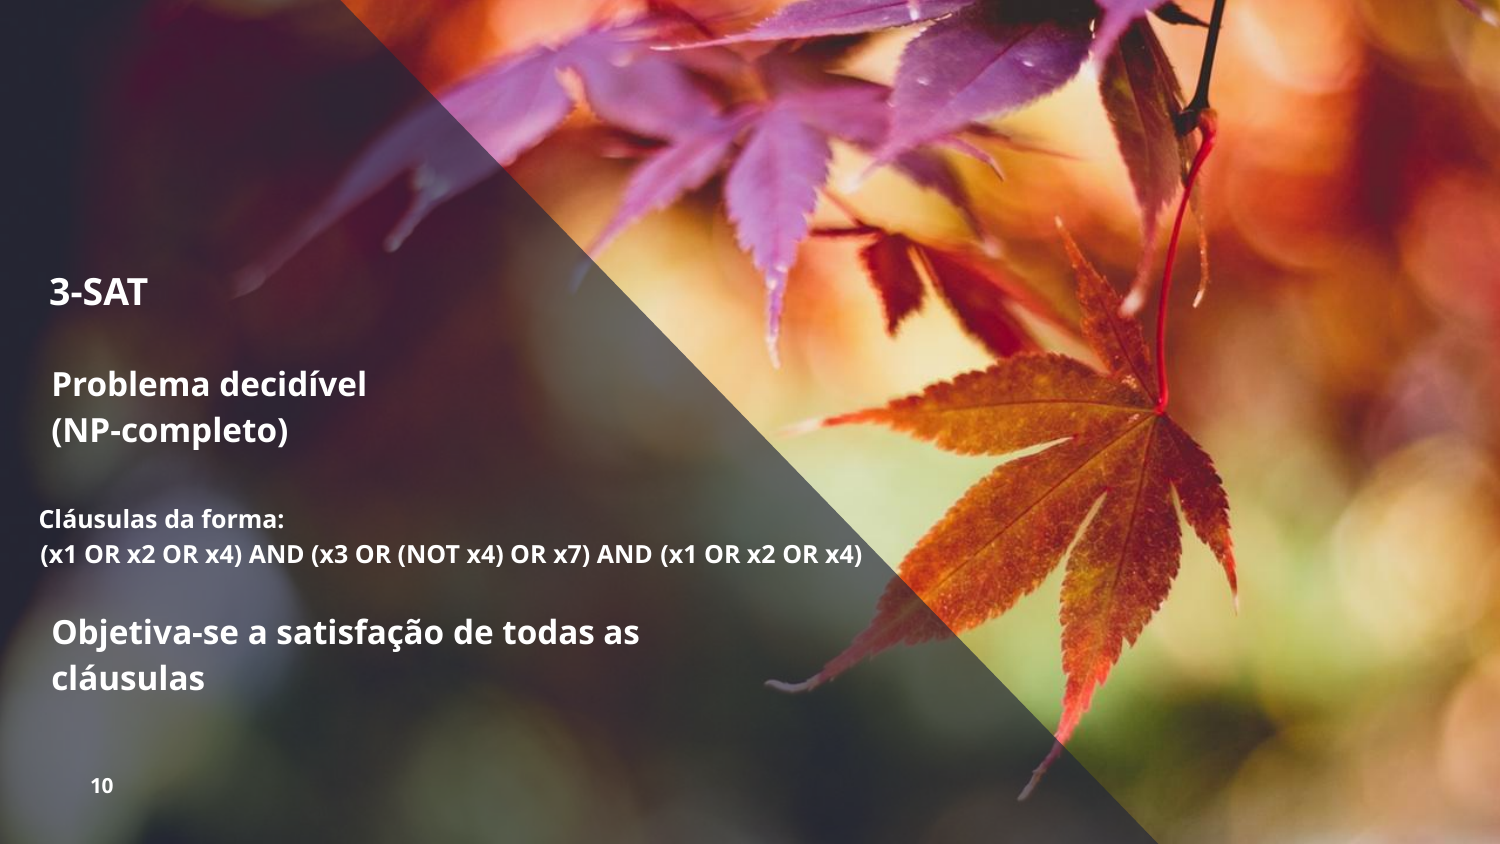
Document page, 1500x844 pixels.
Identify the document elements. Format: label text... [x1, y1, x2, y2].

picture [342, 0, 1500, 844]
slide_number <number> [75, 766, 165, 807]
list Problema decidível (NP-completo) [36, 342, 402, 484]
list Cláusulas da forma: (x1 OR x2 OR x4) AND (x3 OR (NOT x4) OR x7) AND (x1 OR x2 OR x4) [23, 484, 886, 615]
title 3-SAT [34, 224, 426, 328]
list Objetiva-se a satisfação de todas as cláusulas [36, 590, 815, 759]
